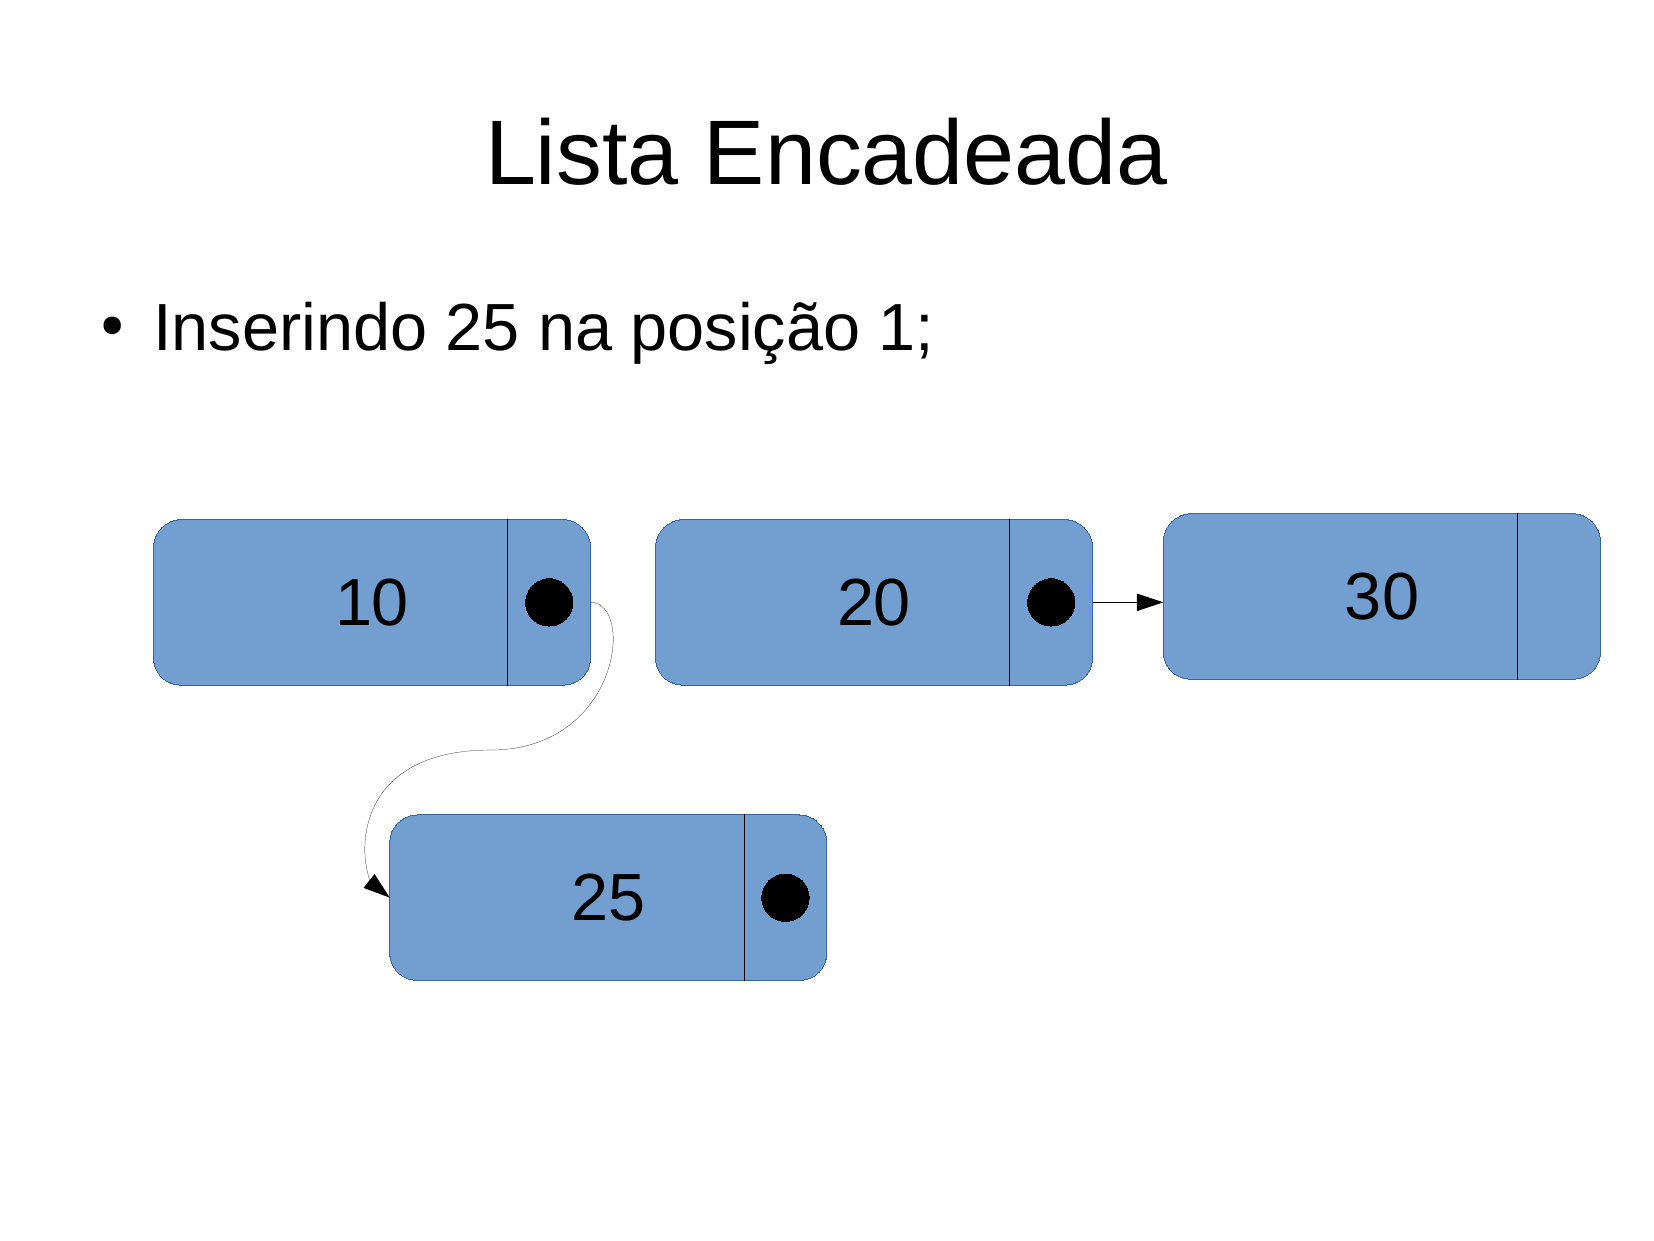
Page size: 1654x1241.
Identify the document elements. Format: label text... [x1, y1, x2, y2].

text_box [761, 874, 810, 922]
list Inserindo 25 na posição 1; [82, 290, 1571, 1010]
text_box 25 [745, 814, 827, 981]
text_box 30 [1163, 513, 1517, 680]
text_box [525, 578, 573, 627]
text_box 20 [1010, 519, 1093, 686]
text_box 20 [655, 519, 1009, 686]
text_box [1027, 578, 1075, 627]
title Lista Encadeada [82, 49, 1571, 257]
text_box 25 [389, 814, 744, 981]
text_box 10 [508, 519, 591, 686]
text_box 30 [1518, 513, 1601, 680]
text_box 10 [153, 519, 507, 686]
